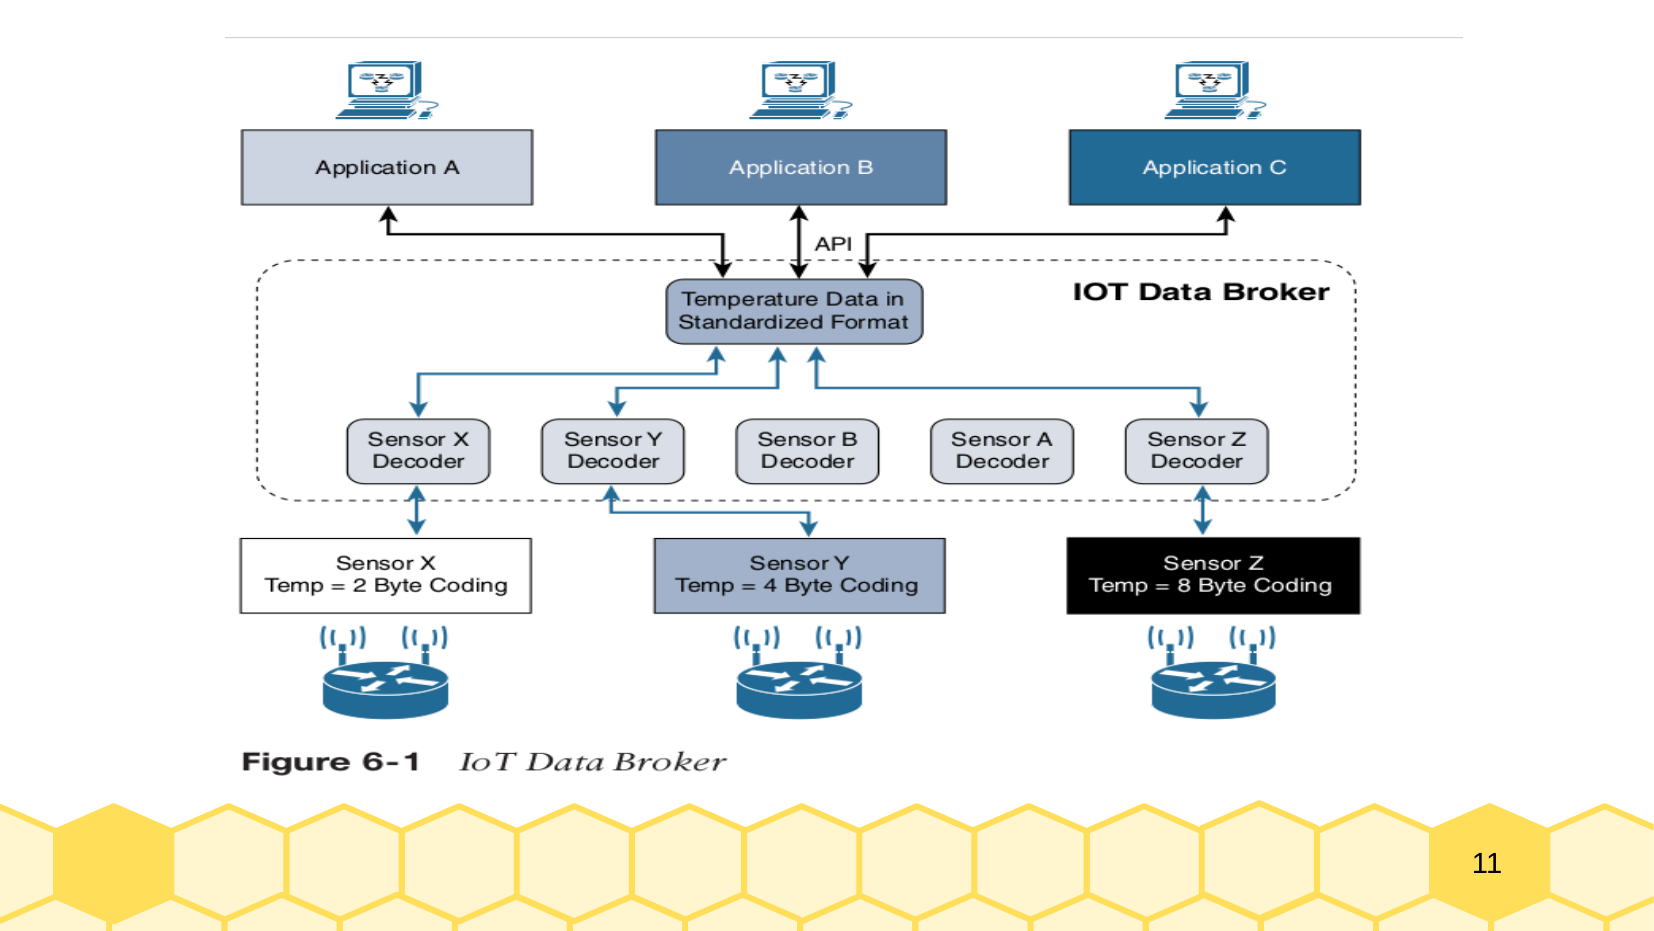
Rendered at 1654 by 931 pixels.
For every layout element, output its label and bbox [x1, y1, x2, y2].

picture [225, 37, 1463, 788]
